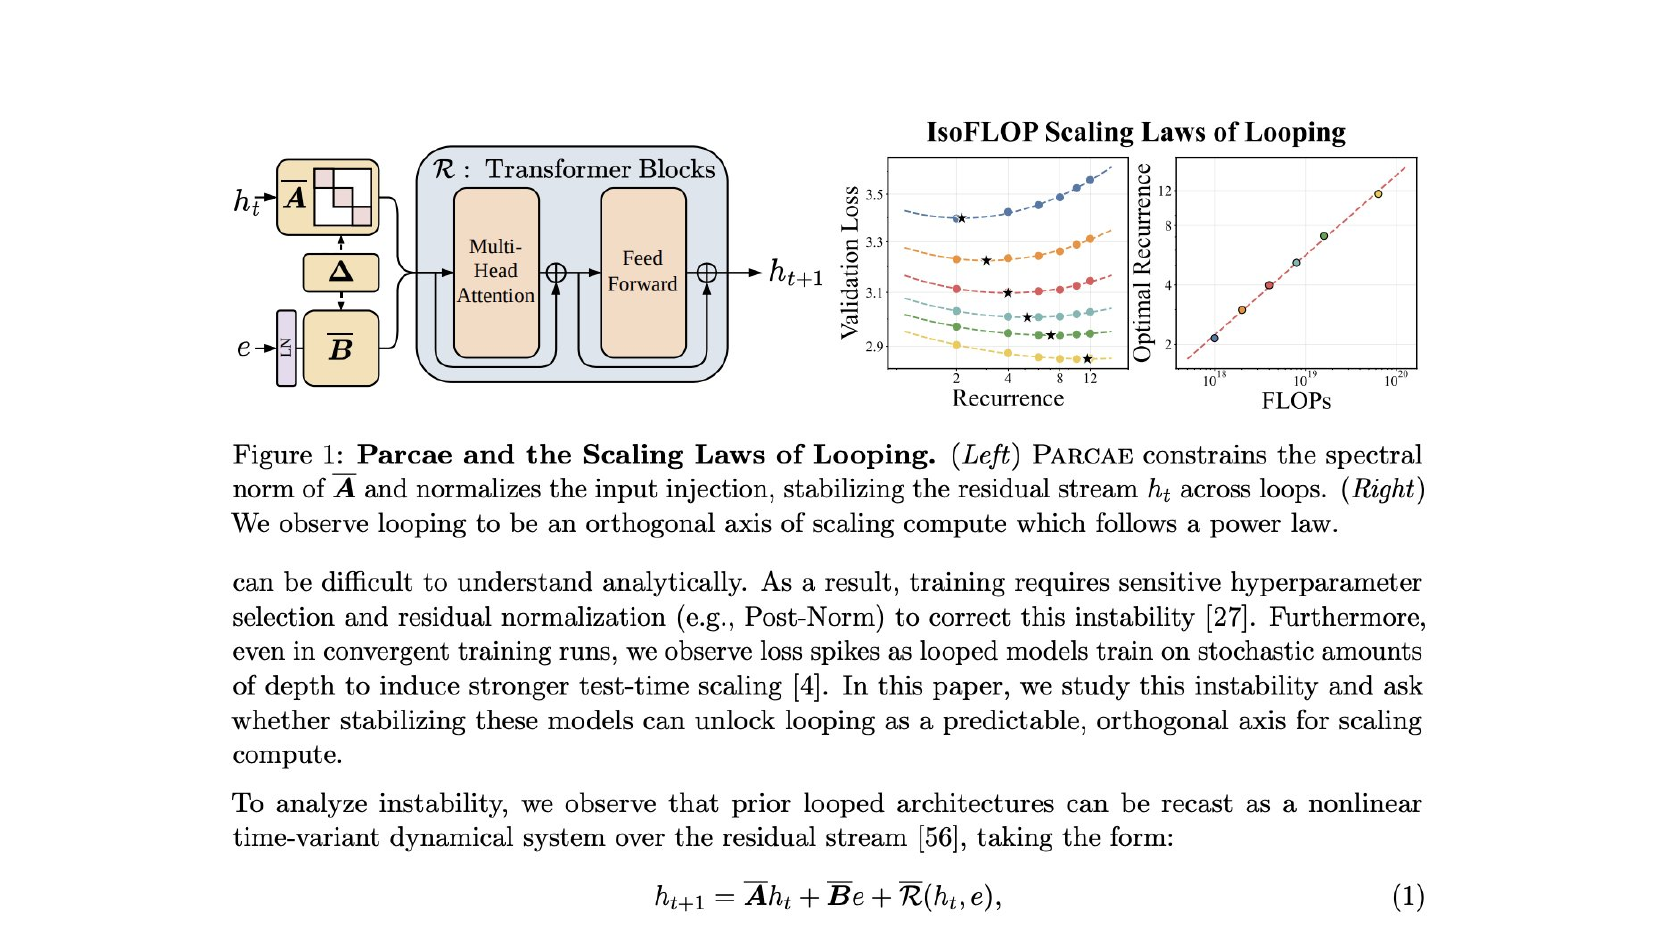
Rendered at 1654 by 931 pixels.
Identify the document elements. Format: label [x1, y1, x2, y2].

picture [157, 2, 1503, 931]
